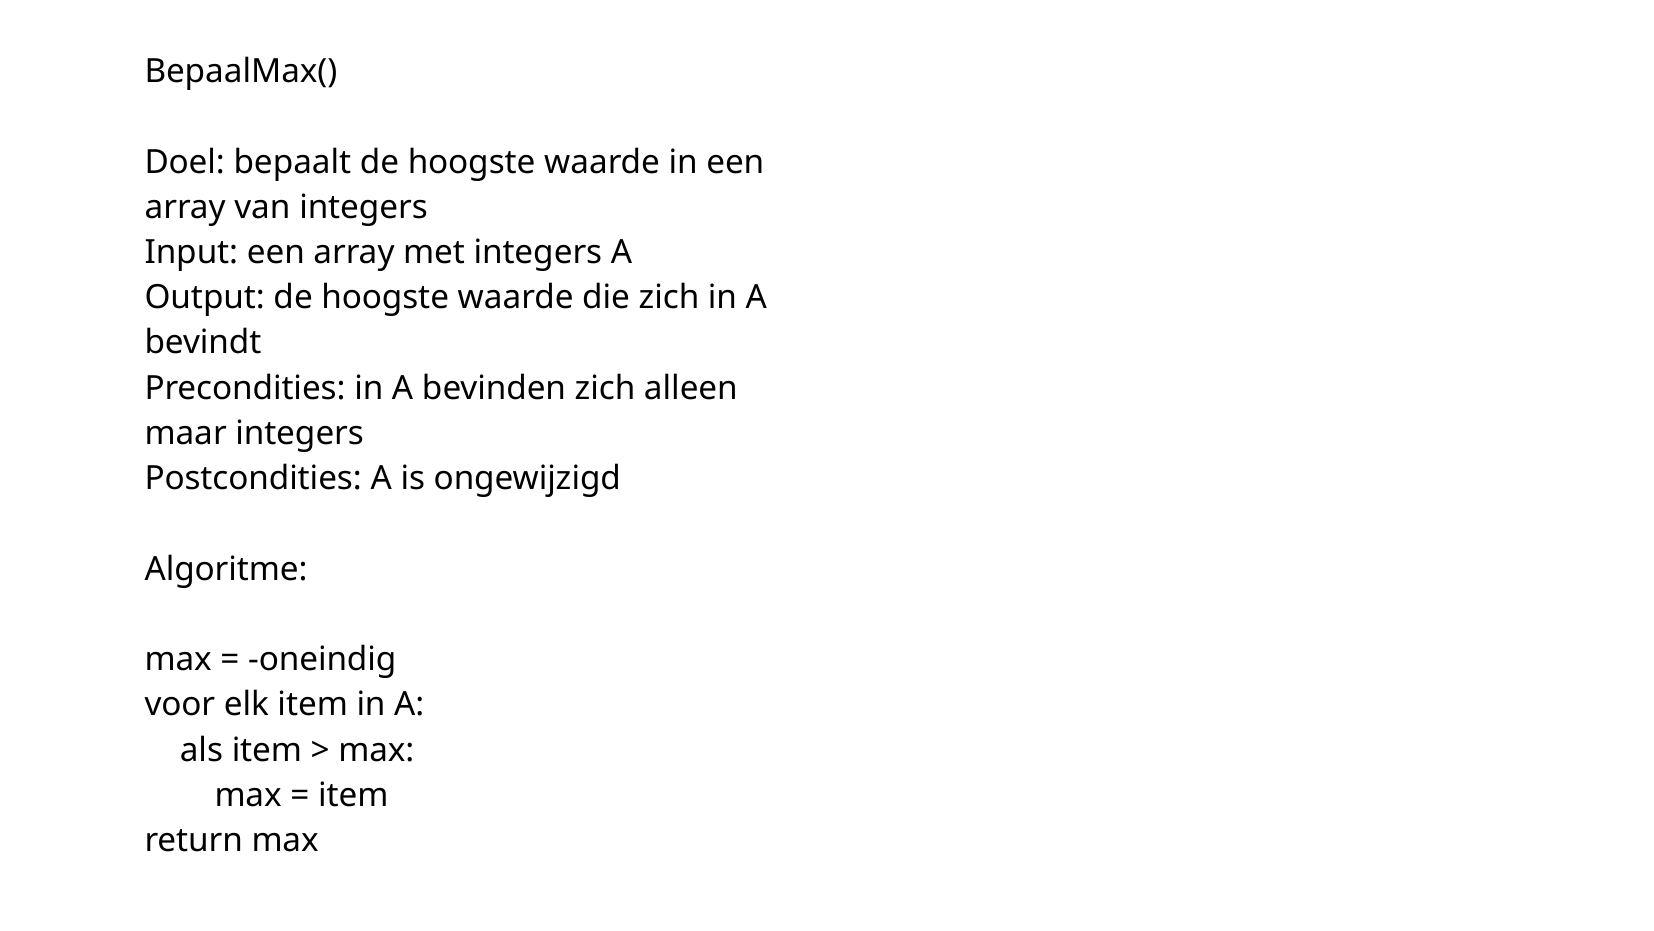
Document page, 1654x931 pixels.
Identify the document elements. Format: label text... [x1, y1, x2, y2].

text_box BepaalMax() Doel: bepaalt de hoogste waarde in een array van integers Input: een array met integers A Output: de hoogste waarde die zich in A bevindt Precondities: in A bevinden zich alleen maar integers Postcondities: A is ongewijzigd Algoritme: max = -oneindig voor elk item in A: als item > max: max = item return max [129, 39, 827, 748]
